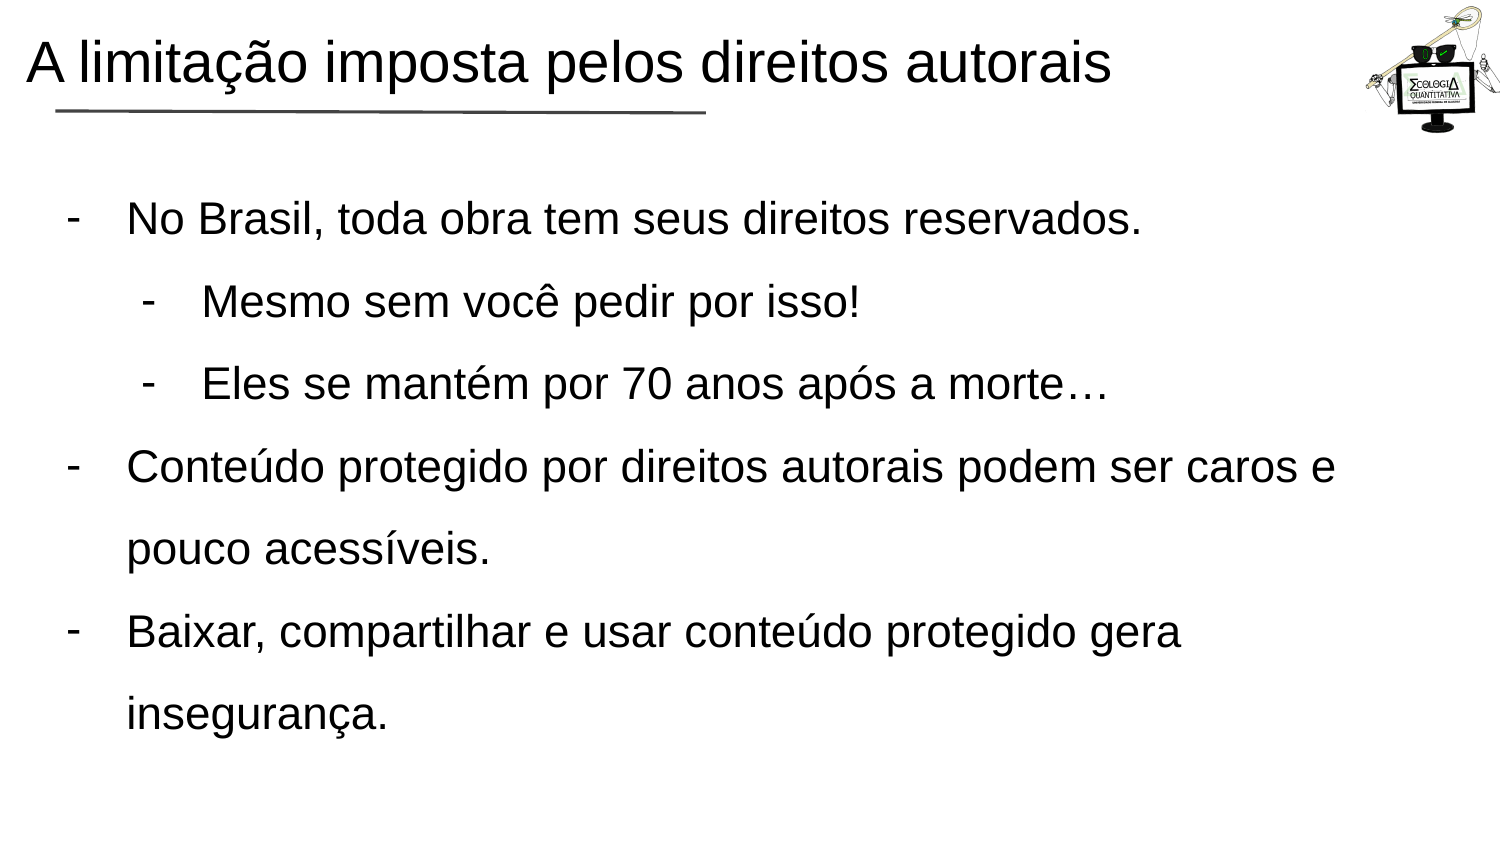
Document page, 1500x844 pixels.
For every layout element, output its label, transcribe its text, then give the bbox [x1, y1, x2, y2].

picture [1365, 3, 1500, 135]
text_box A limitação imposta pelos direitos autorais [11, 9, 1210, 117]
text_box No Brasil, toda obra tem seus direitos reservados. Mesmo sem você pedir por isso! Eles se mantém por 70 anos após a morte… Conteúdo protegido por direitos autorais podem ser caros e pouco acessíveis. Baixar, compartilhar e usar conteúdo protegido gera insegurança. [36, 146, 1412, 566]
